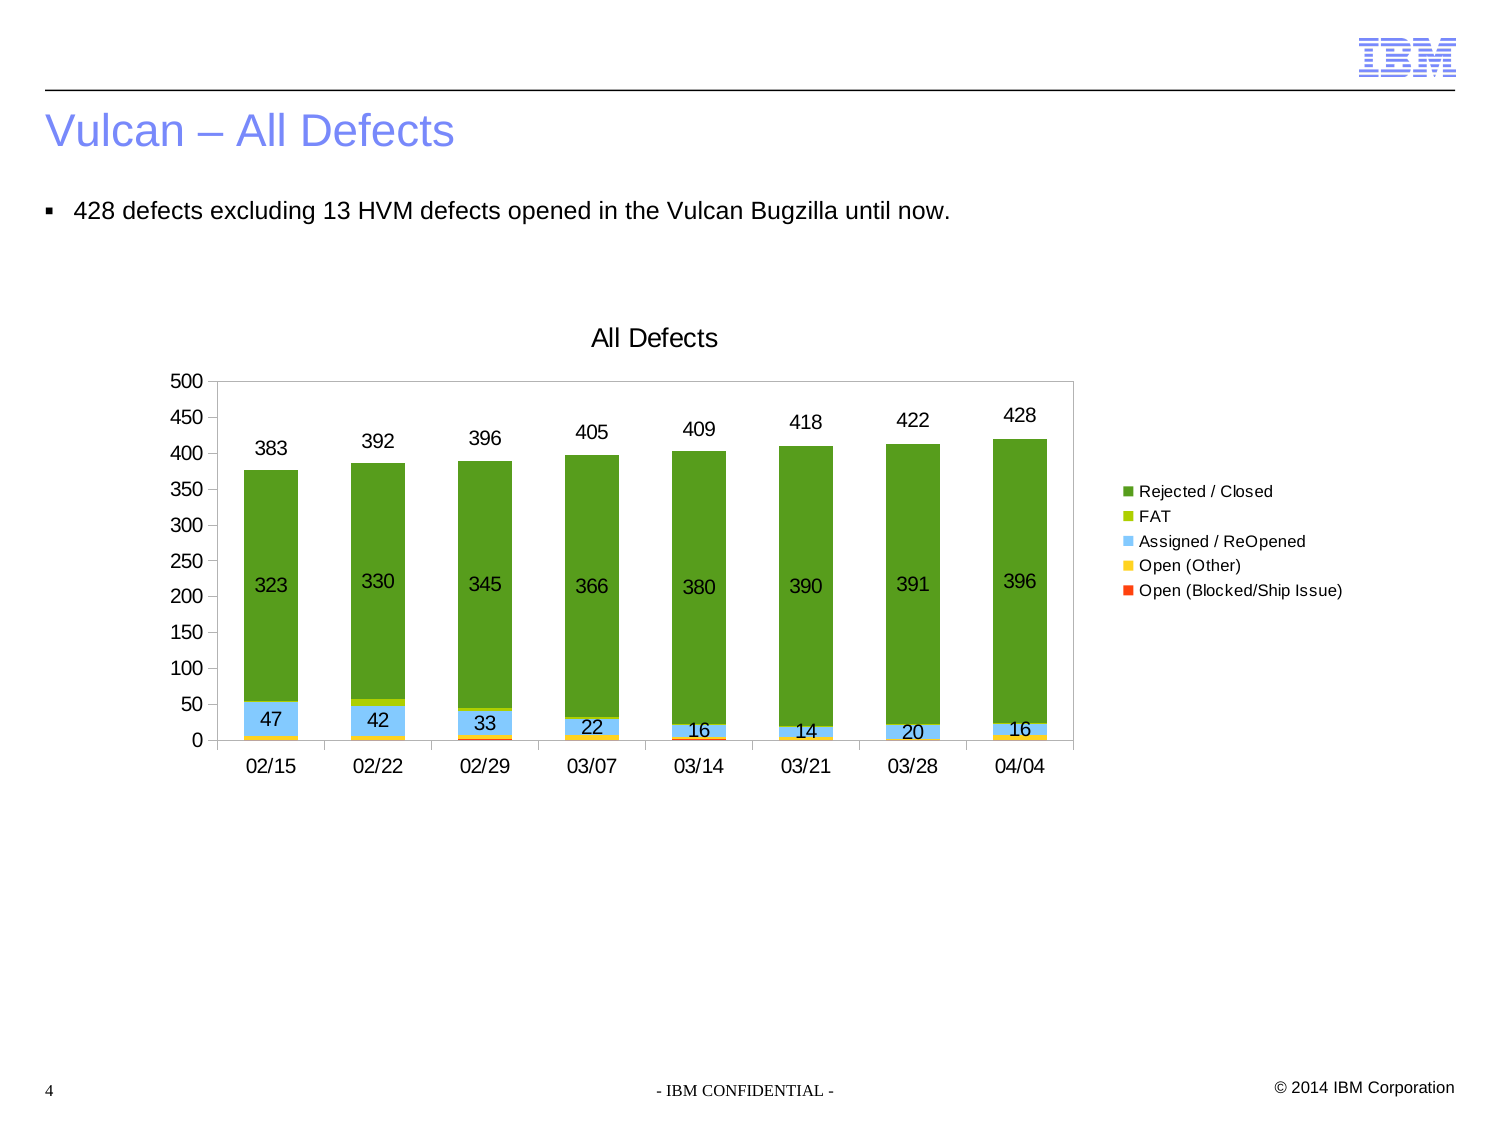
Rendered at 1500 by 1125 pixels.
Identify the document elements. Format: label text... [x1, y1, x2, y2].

title Vulcan – All Defects [30, 97, 1456, 188]
chart [115, 292, 1363, 815]
list 428 defects excluding 13 HVM defects opened in the Vulcan Bugzilla until now. [30, 188, 1456, 378]
picture [1359, 37, 1456, 77]
